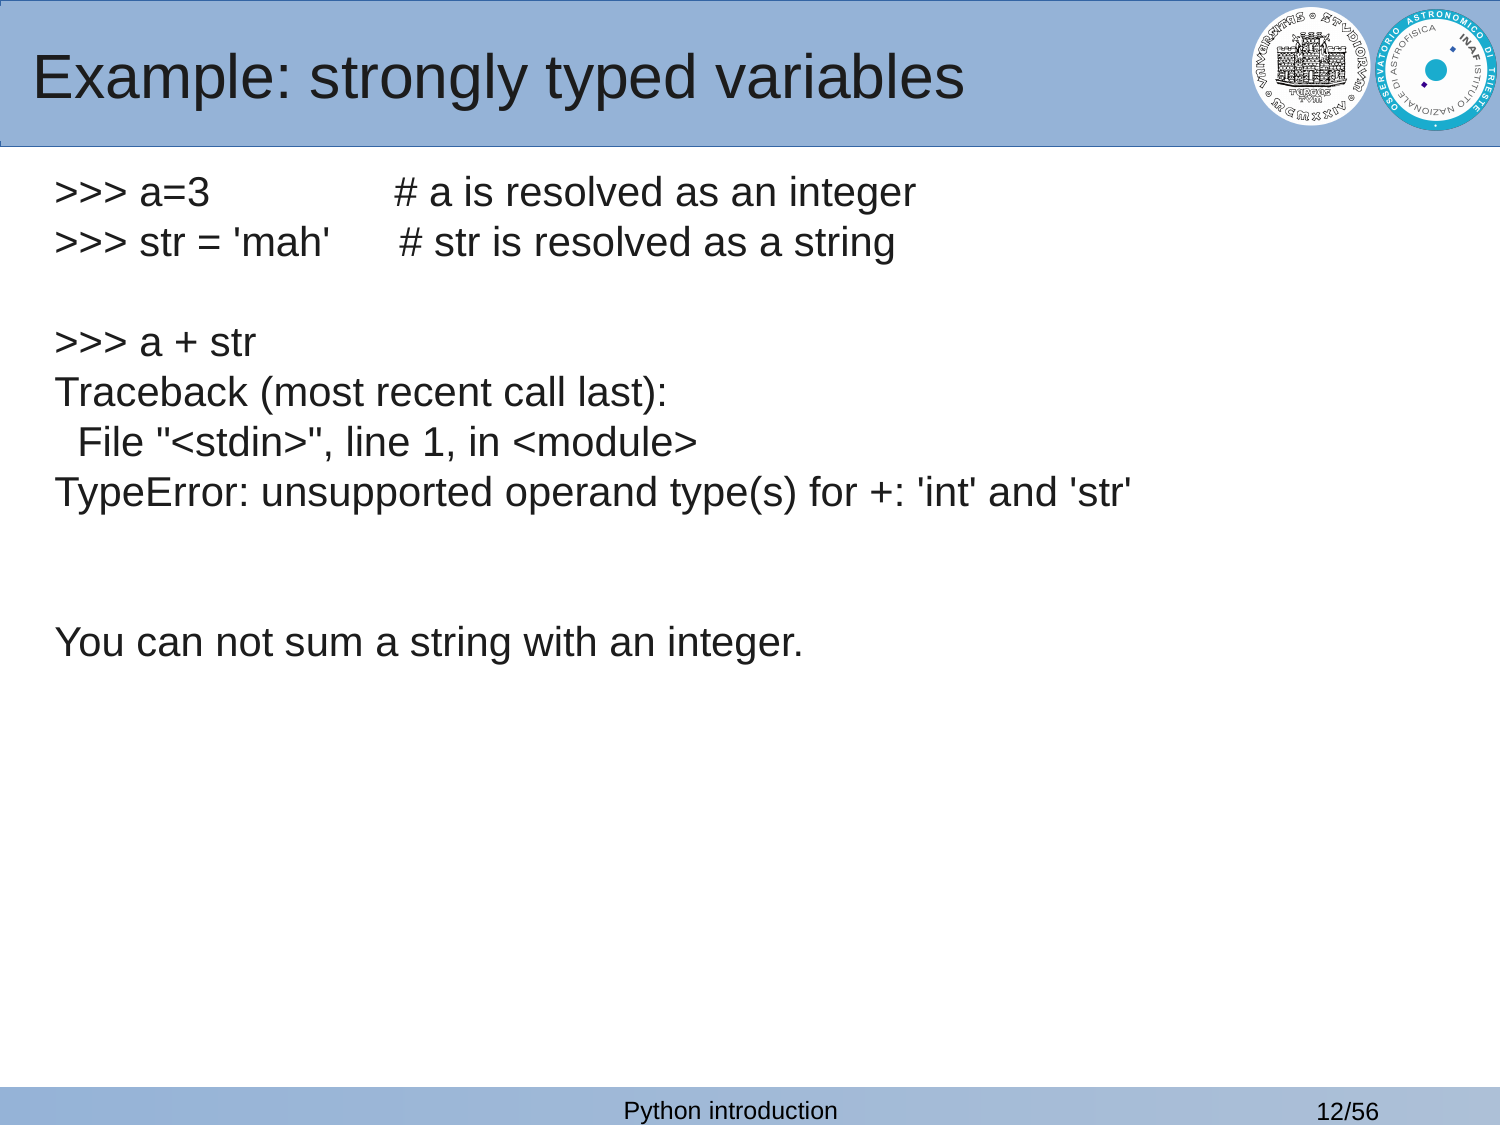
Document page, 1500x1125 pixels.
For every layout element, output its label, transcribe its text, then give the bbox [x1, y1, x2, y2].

text_box Example: strongly typed variables [0, 5, 1243, 141]
list >>> a=3 # a is resolved as an integer >>> str = 'mah' # str is resolved as a string >>> a + str Traceback (most recent call last): File "<stdin>", line 1, in <module> TypeError: unsupported operand type(s) for +: 'int' and 'str' You can not sum a string with an integer. [39, 156, 1473, 1072]
picture [1252, 0, 1500, 156]
